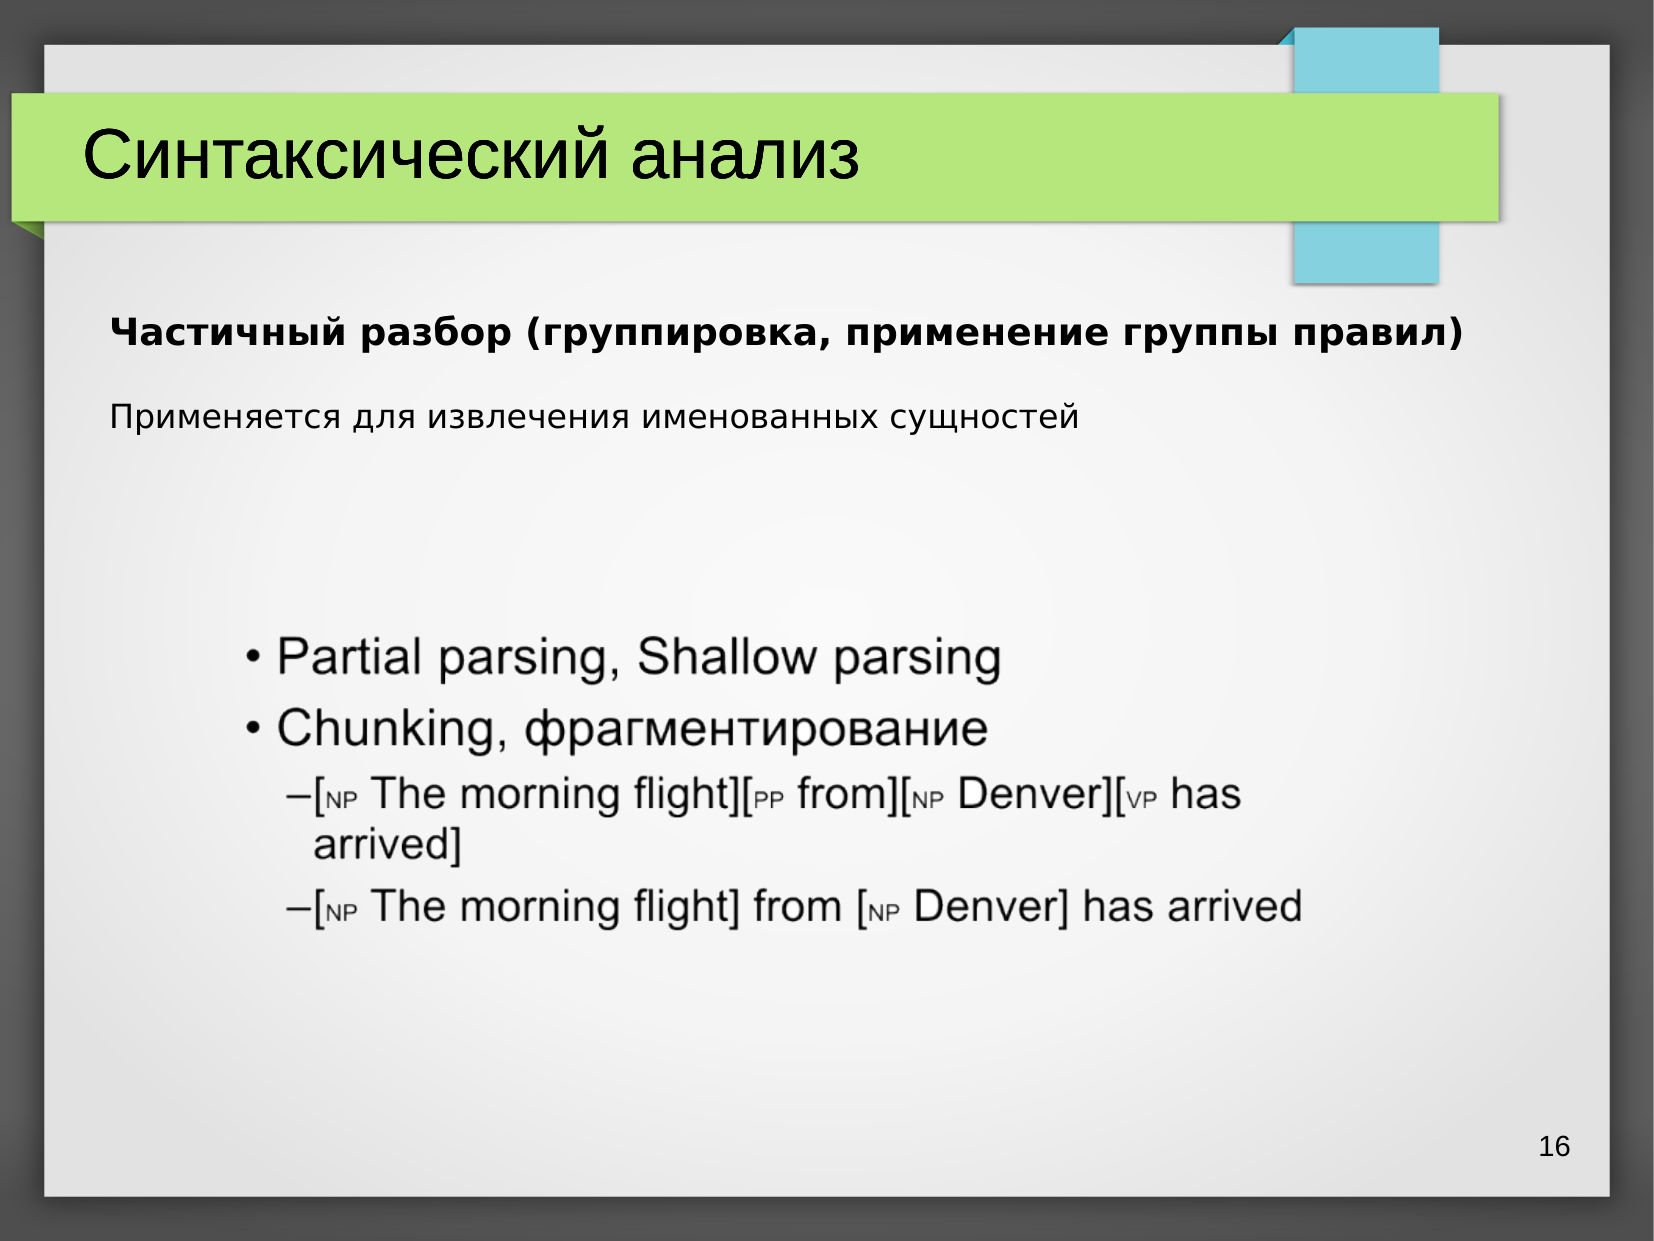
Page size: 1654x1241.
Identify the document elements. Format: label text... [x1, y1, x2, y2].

picture [0, 0, 1654, 1241]
text_box Частичный разбор (группировка, применение группы правил) Применяется для извлечения именованных сущностей [94, 302, 1524, 444]
title Синтаксический анализ [82, 114, 993, 194]
